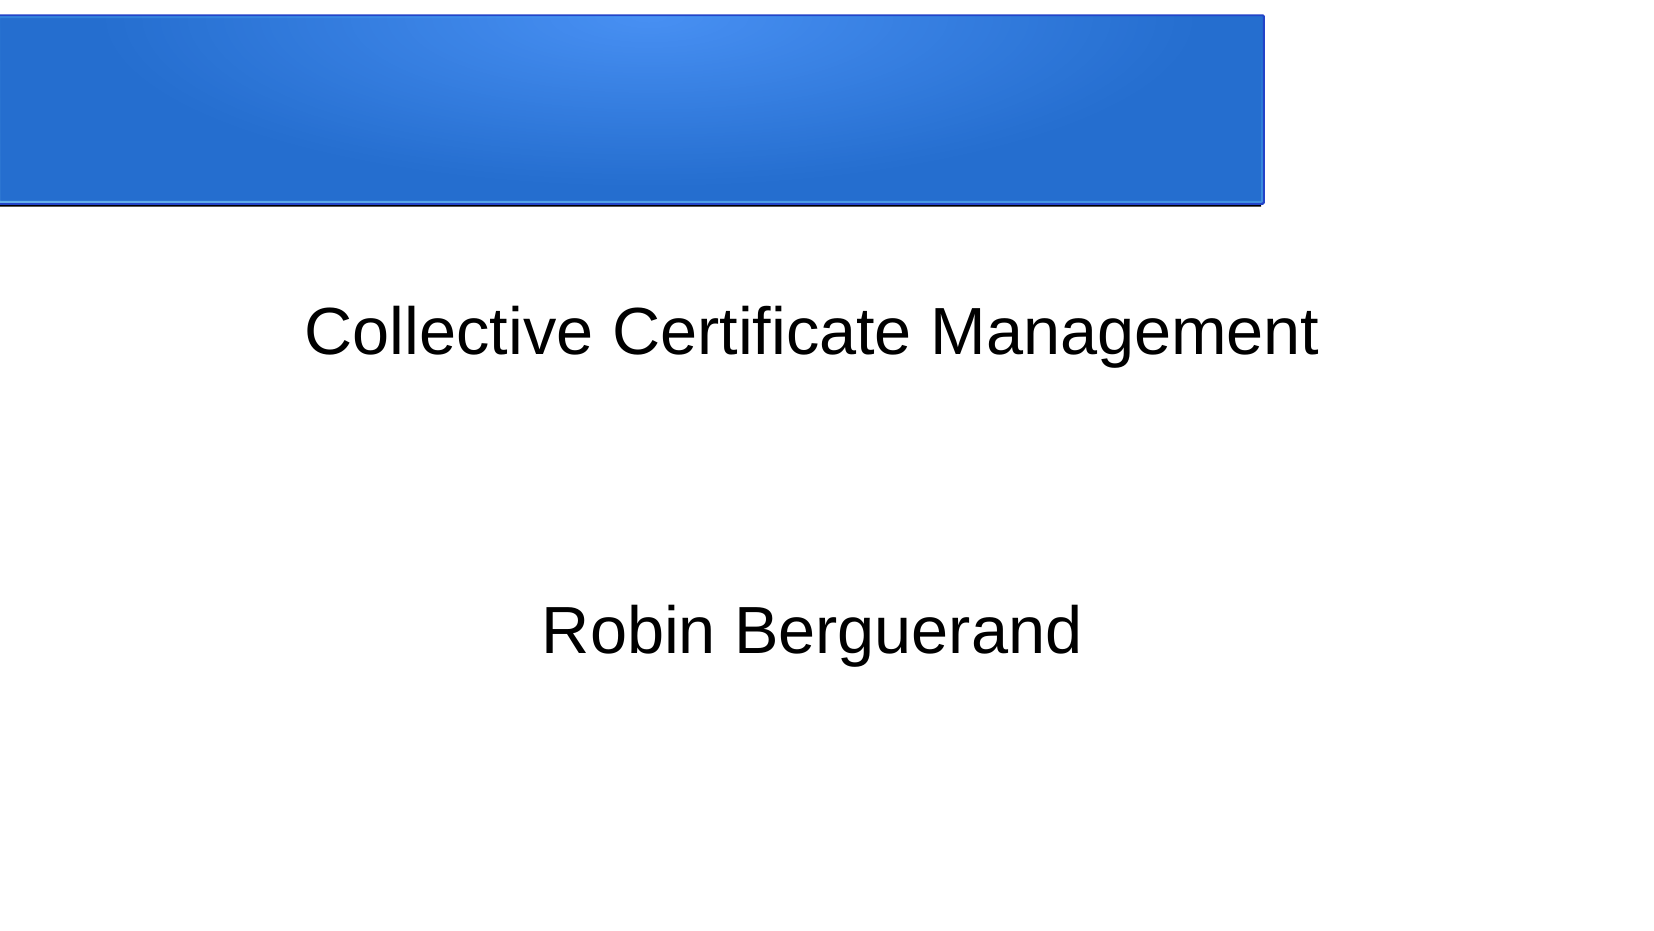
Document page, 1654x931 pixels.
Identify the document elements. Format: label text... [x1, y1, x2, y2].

subtitle Collective Certificate Management Robin Berguerand [236, 185, 1388, 898]
